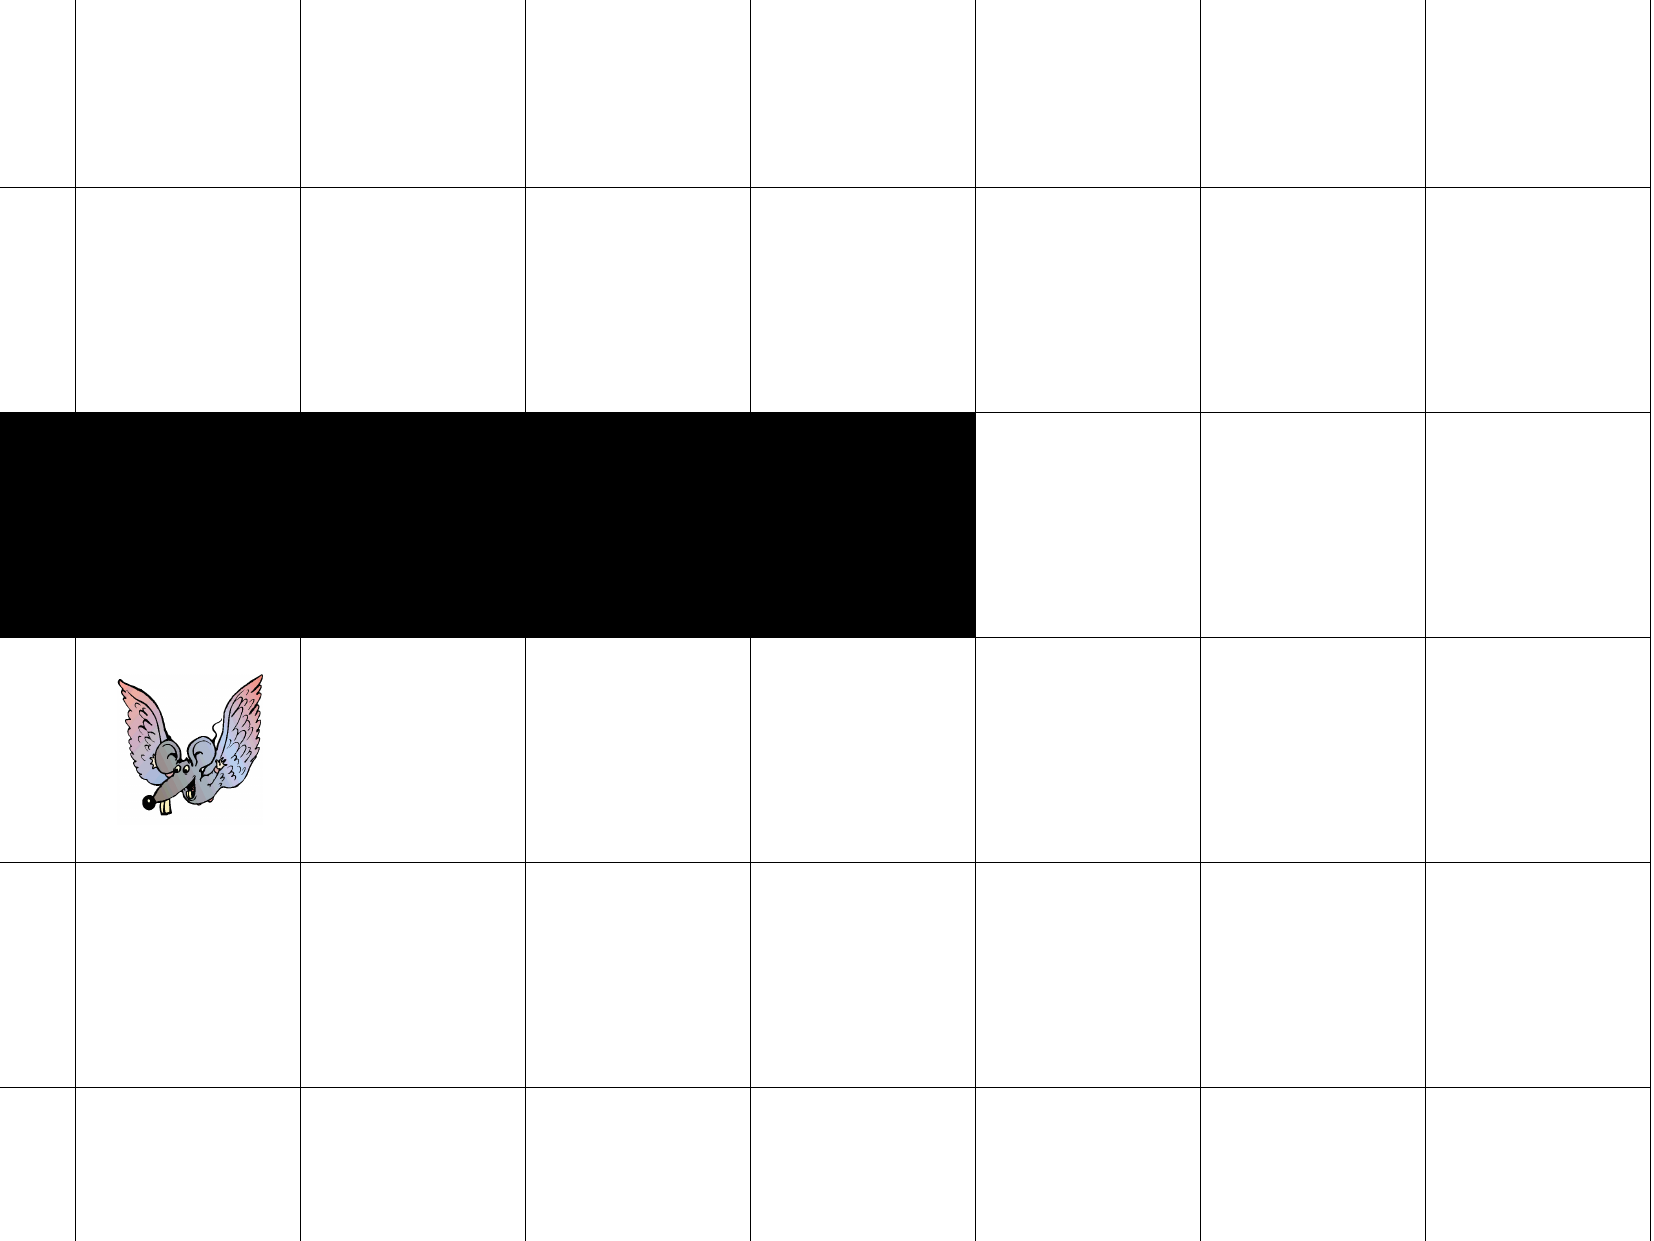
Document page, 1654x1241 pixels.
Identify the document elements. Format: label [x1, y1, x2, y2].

picture [117, 674, 263, 826]
text_box [0, 0, 1651, 1241]
